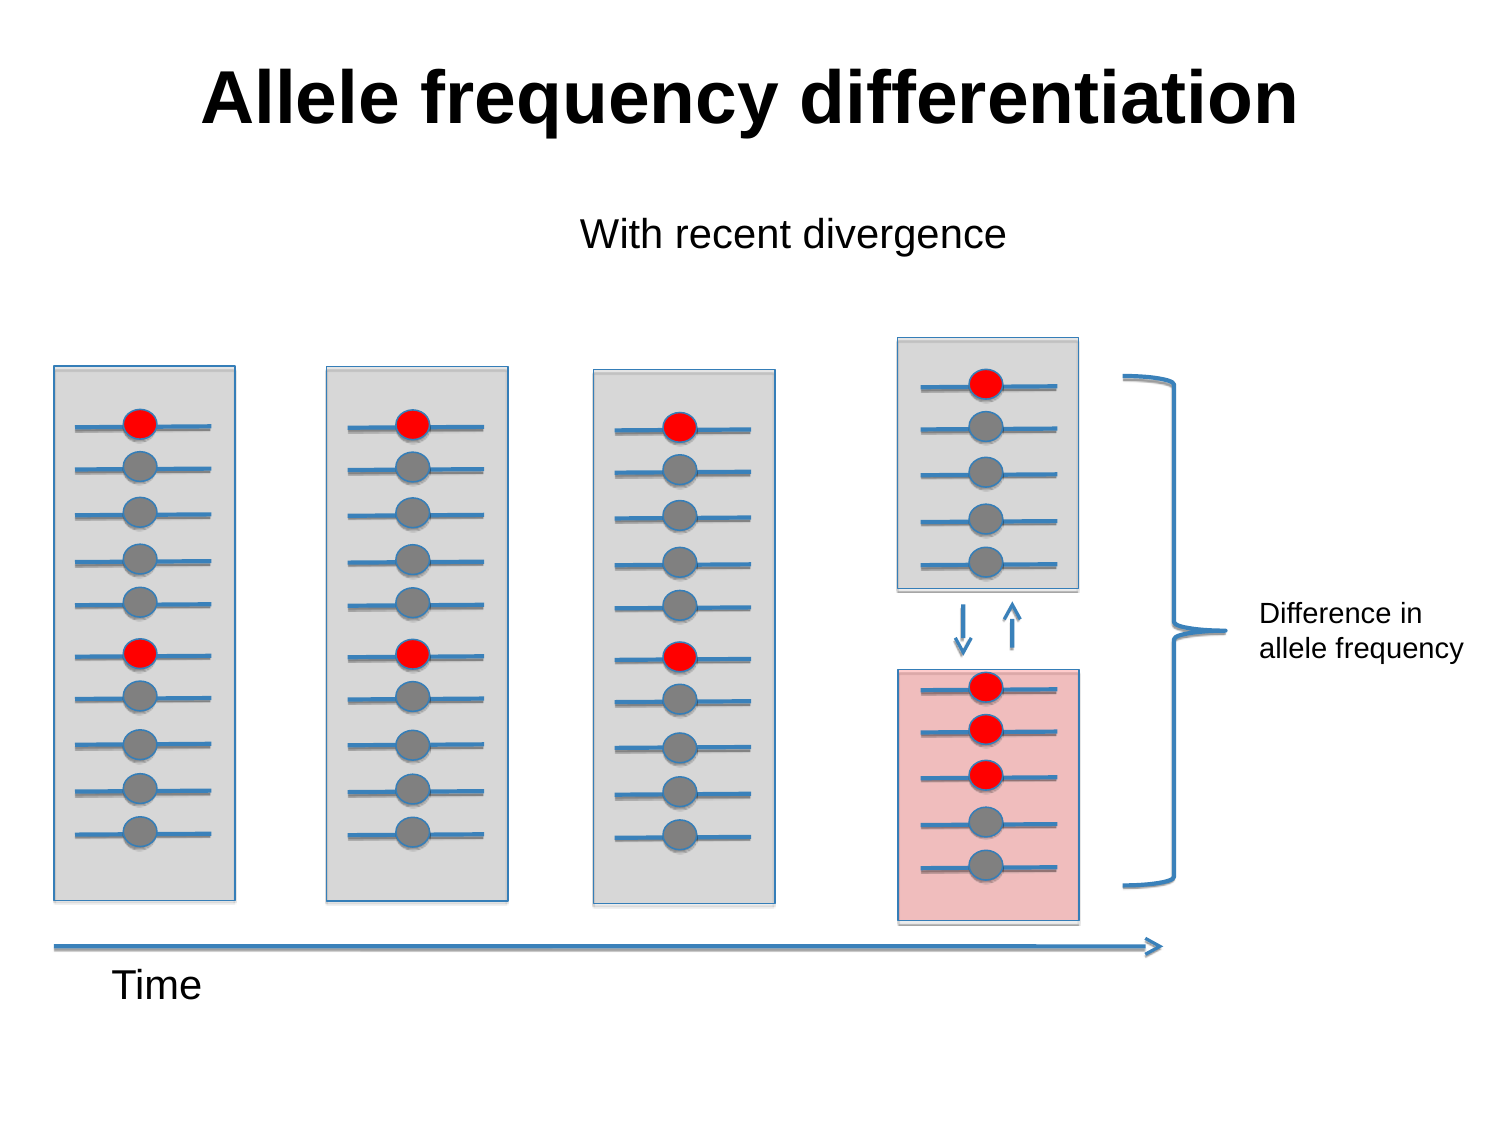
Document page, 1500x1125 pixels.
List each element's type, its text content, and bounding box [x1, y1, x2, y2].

text_box [326, 366, 508, 901]
title Allele frequency differentiation [75, 0, 1425, 188]
text_box [593, 369, 775, 904]
text_box Difference in allele frequency [1244, 587, 1480, 673]
text_box [897, 669, 1080, 921]
text_box Time [96, 950, 218, 1016]
text_box [53, 366, 236, 901]
text_box [897, 337, 1079, 589]
text_box With recent divergence [565, 199, 1023, 265]
